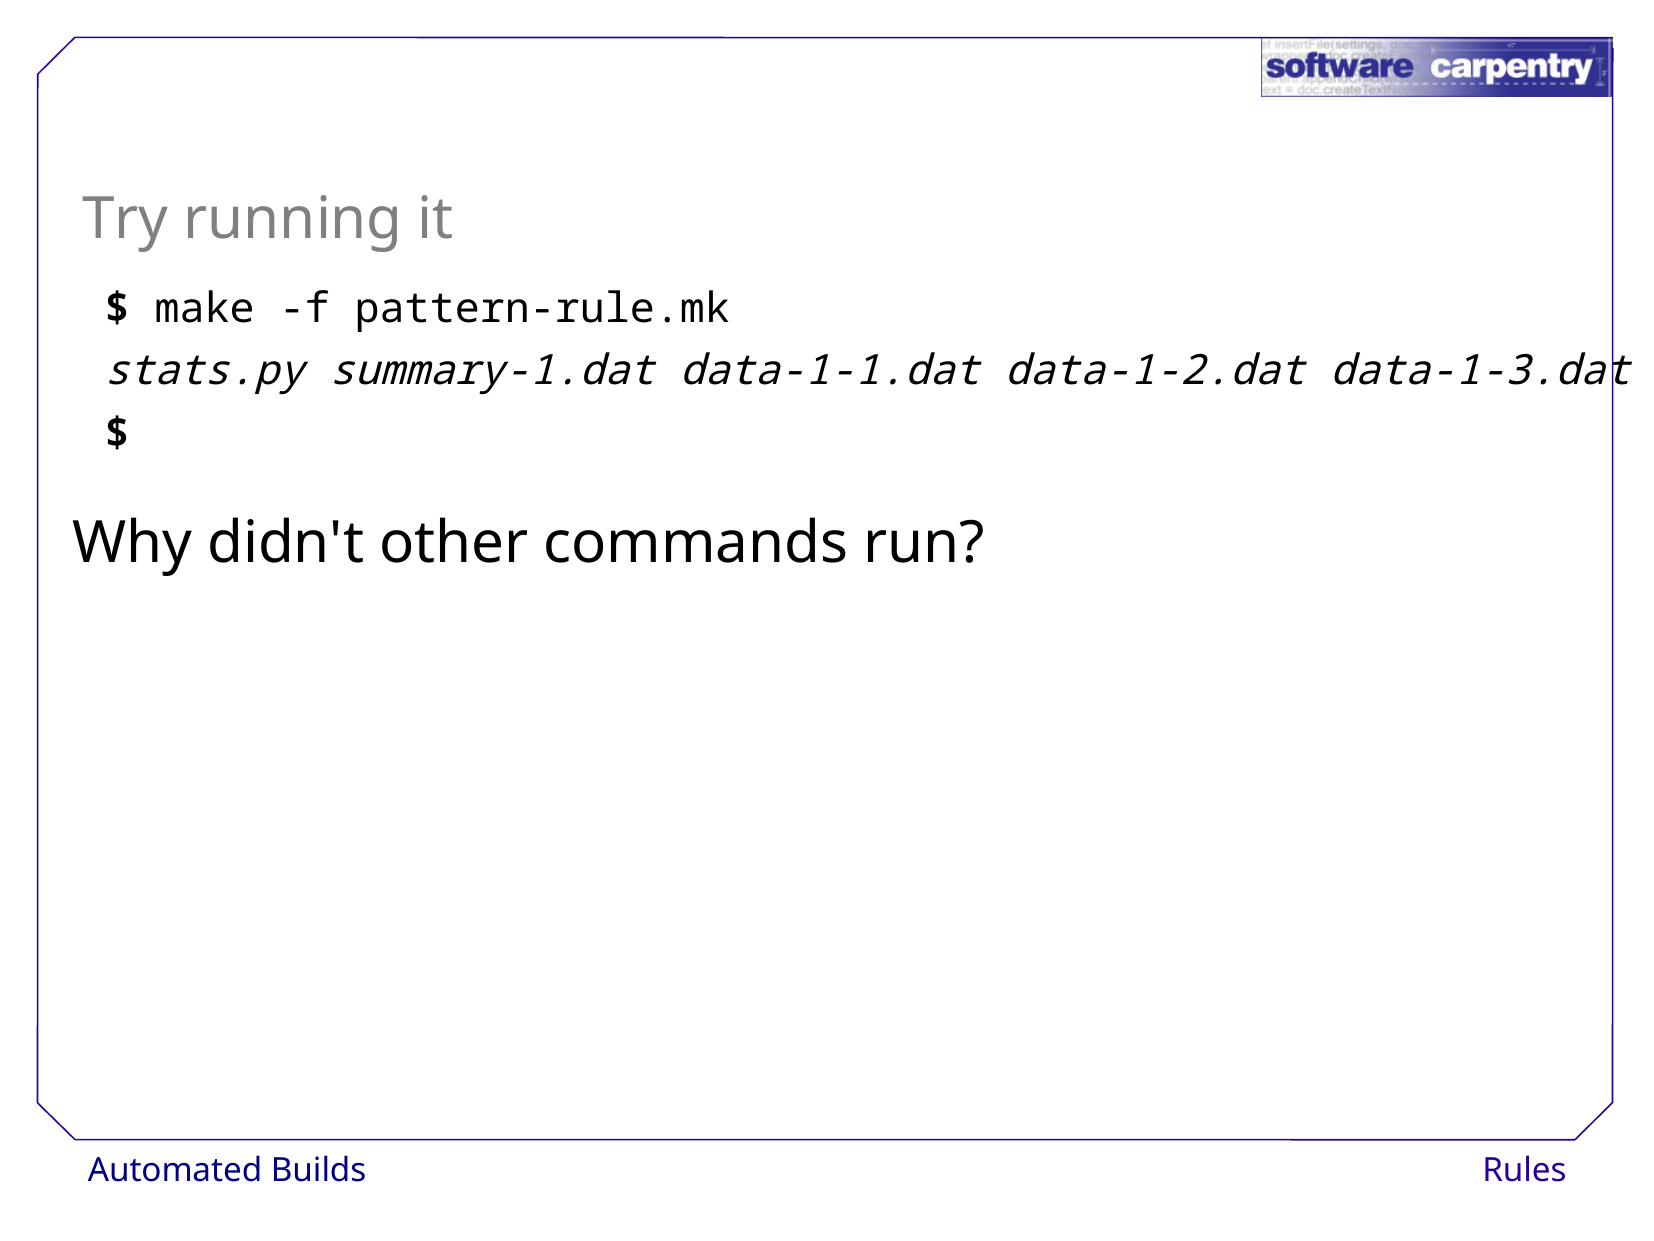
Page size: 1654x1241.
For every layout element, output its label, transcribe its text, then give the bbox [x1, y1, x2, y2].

text_box $ make -f pattern-rule.mk stats.py summary-1.dat data-1-1.dat data-1-2.dat data-1-3.dat $ [89, 260, 1564, 469]
picture [1261, 39, 1613, 97]
text_box Why didn't other commands run? [57, 461, 1150, 583]
text_box Try running it [67, 138, 619, 259]
